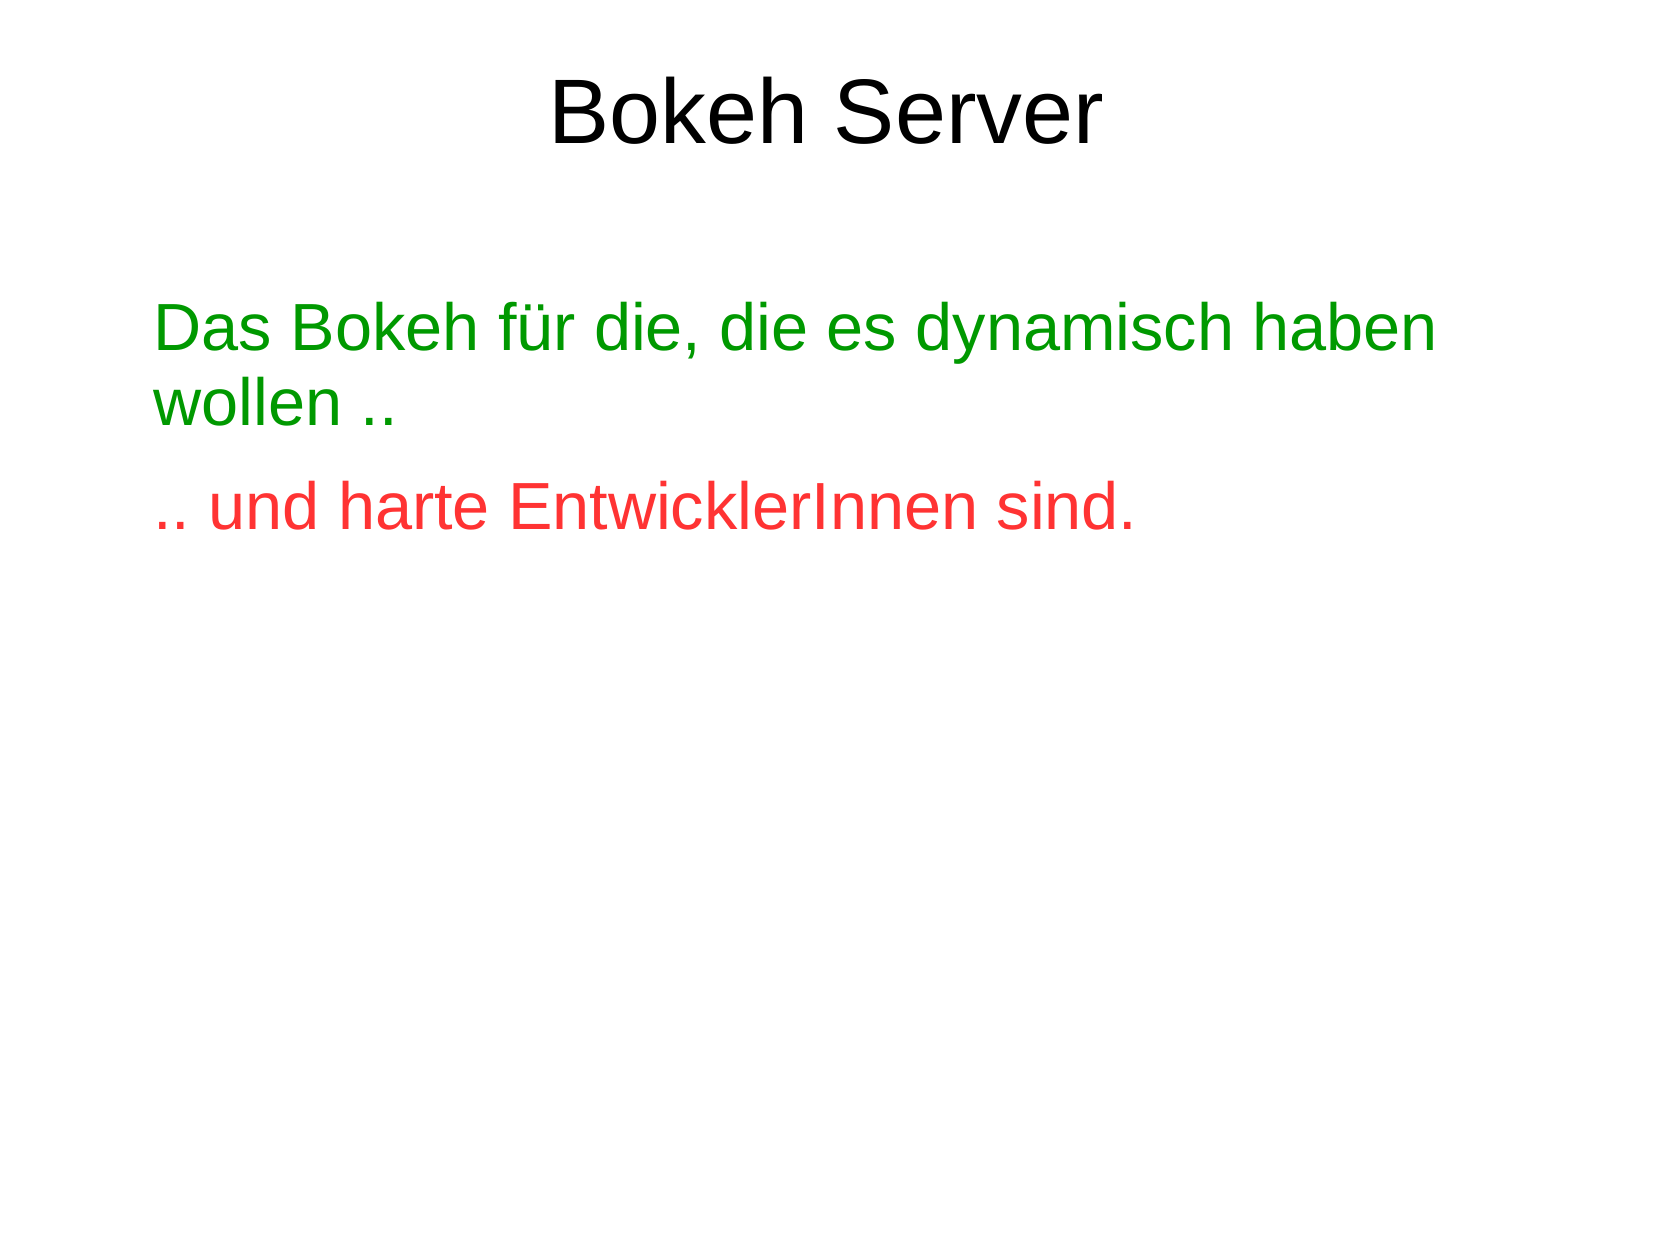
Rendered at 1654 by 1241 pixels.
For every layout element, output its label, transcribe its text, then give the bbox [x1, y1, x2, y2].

title Bokeh Server [82, 8, 1571, 216]
list Das Bokeh für die, die es dynamisch haben wollen .. .. und harte EntwicklerInnen sind. [82, 290, 1571, 1010]
